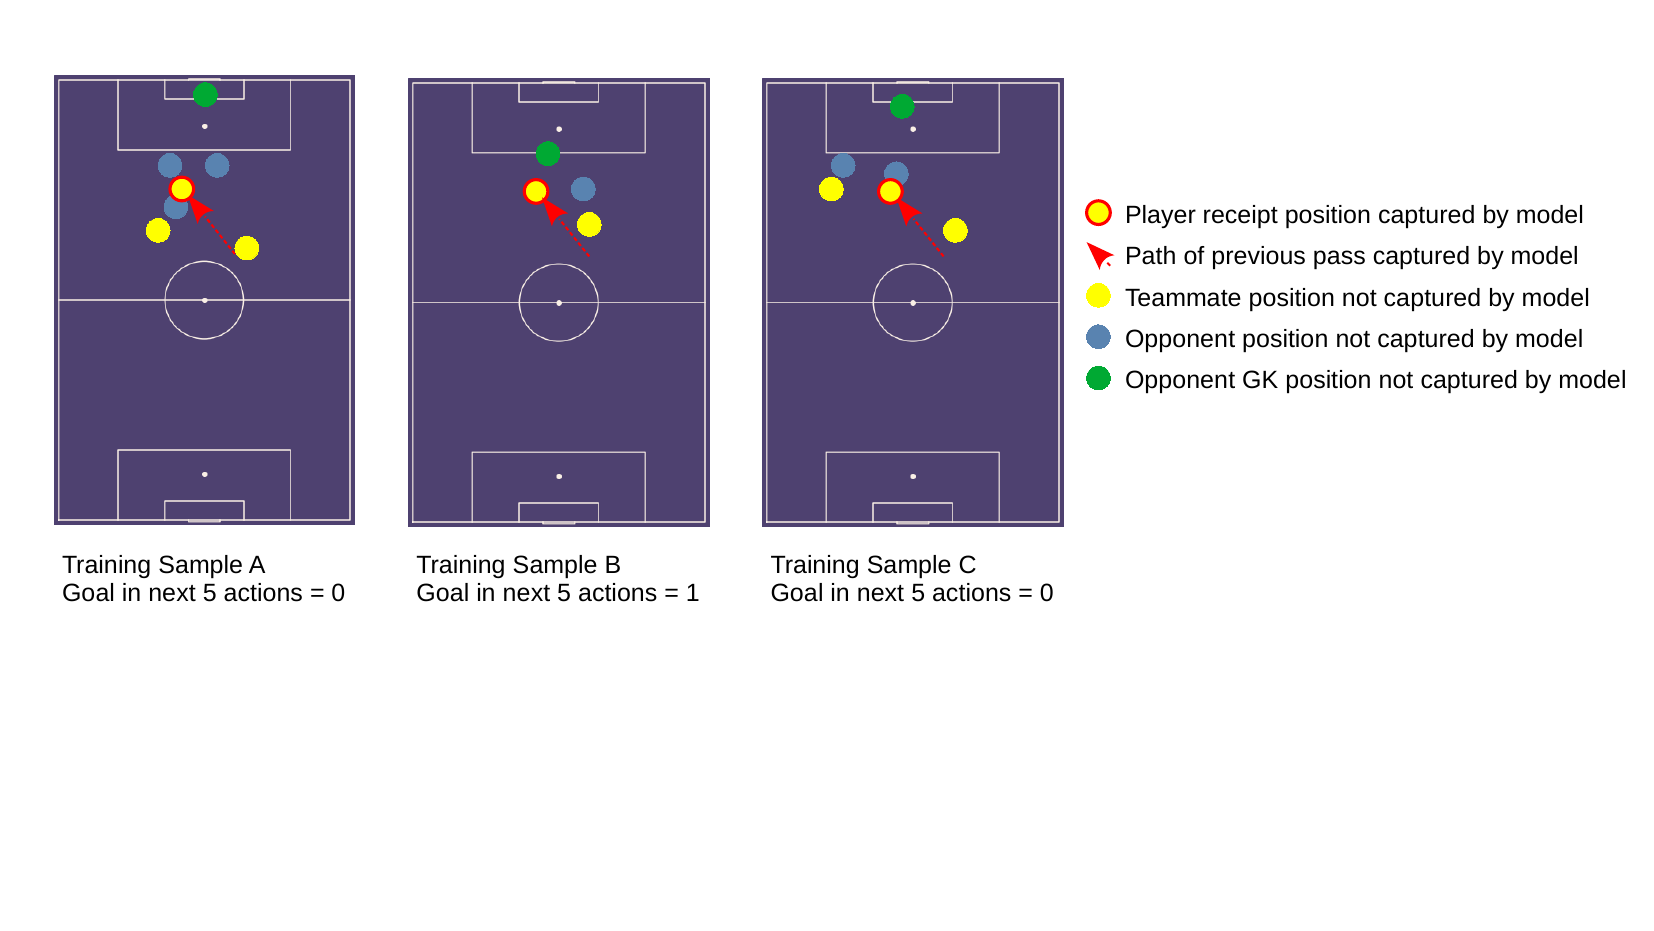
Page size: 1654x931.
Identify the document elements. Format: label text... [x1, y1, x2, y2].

picture [756, 73, 1068, 532]
text_box [164, 177, 194, 219]
picture [402, 73, 714, 532]
text_box [1086, 283, 1110, 308]
text_box [819, 177, 844, 201]
text_box [536, 141, 560, 166]
text_box Training Sample C Goal in next 5 actions = 0 [755, 543, 1070, 615]
text_box [146, 218, 171, 243]
text_box [158, 153, 182, 178]
text_box [1086, 200, 1110, 225]
text_box [205, 153, 230, 178]
text_box [577, 212, 602, 237]
text_box Opponent position not captured by model [1110, 317, 1600, 358]
text_box [943, 218, 968, 243]
text_box [1086, 366, 1110, 390]
text_box Path of previous pass captured by model [1110, 234, 1595, 276]
text_box [234, 236, 259, 260]
text_box [1086, 324, 1110, 349]
text_box Training Sample A Goal in next 5 actions = 0 [47, 543, 361, 615]
text_box [193, 82, 218, 107]
text_box [890, 94, 915, 119]
text_box Training Sample B Goal in next 5 actions = 1 [401, 543, 716, 615]
text_box Teammate position not captured by model [1110, 276, 1606, 319]
picture [48, 70, 359, 530]
text_box Player receipt position captured by model [1110, 193, 1601, 237]
text_box Opponent GK position not captured by model [1110, 358, 1643, 402]
text_box [831, 153, 856, 178]
text_box [878, 161, 909, 204]
text_box [524, 179, 548, 204]
text_box [571, 177, 596, 201]
